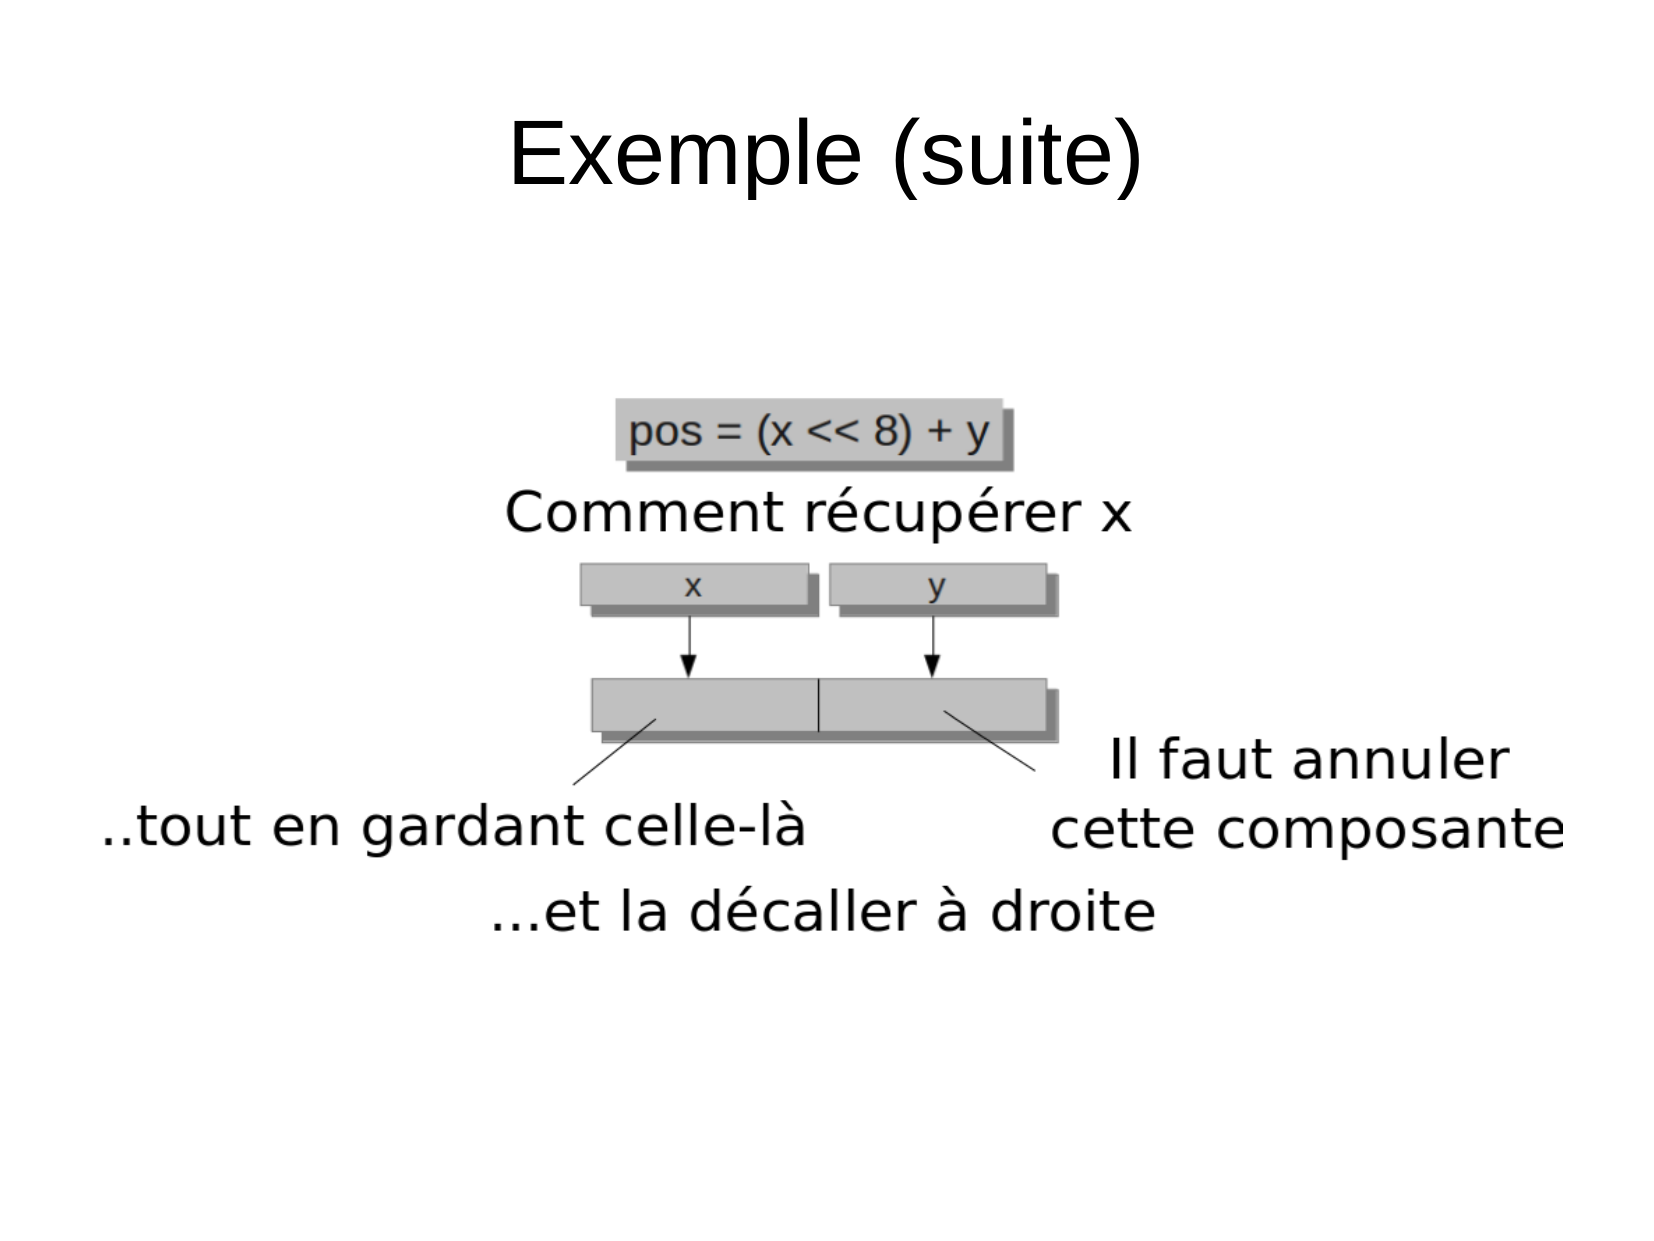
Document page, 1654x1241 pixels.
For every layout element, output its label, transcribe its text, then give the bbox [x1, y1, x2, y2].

title Exemple (suite) [82, 49, 1571, 257]
picture [94, 200, 1563, 1212]
